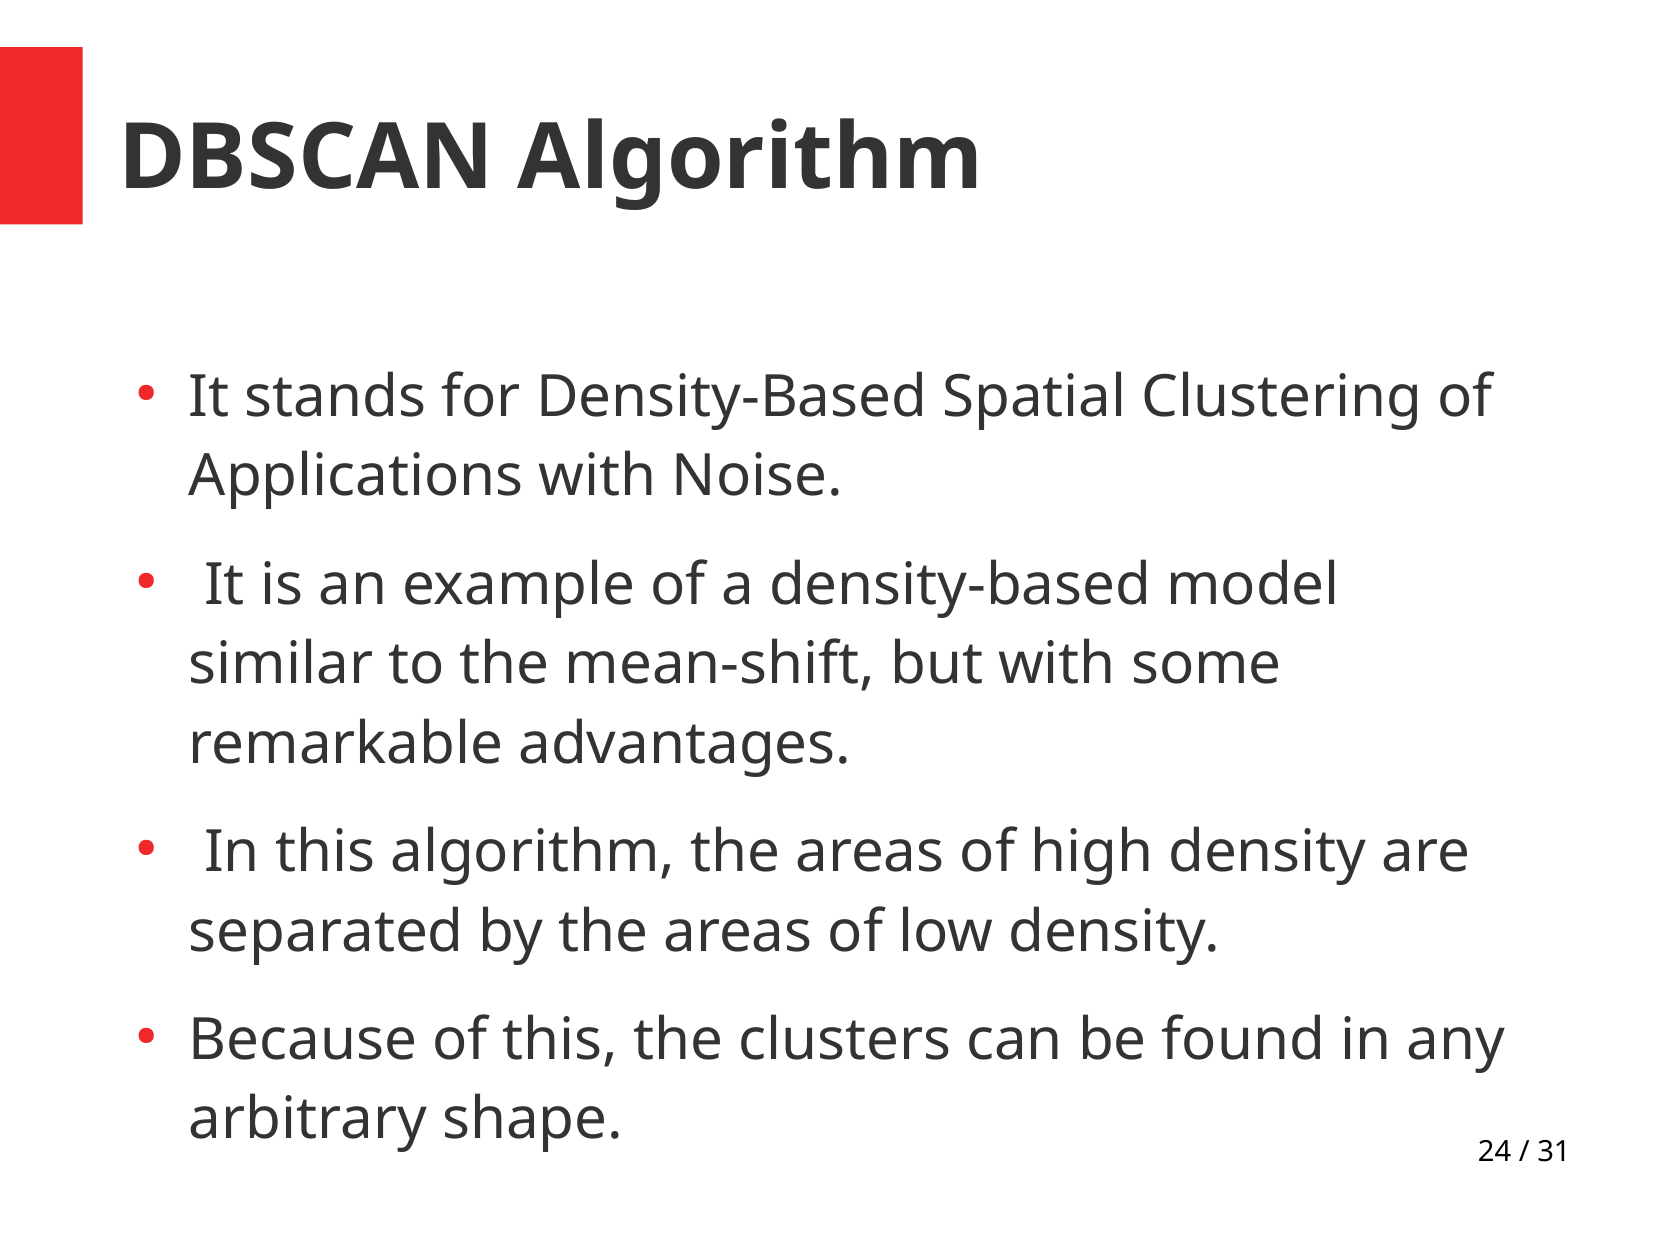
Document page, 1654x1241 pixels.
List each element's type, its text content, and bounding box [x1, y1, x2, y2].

list It stands for Density-Based Spatial Clustering of Applications with Noise. It is an example of a density-based model similar to the mean-shift, but with some remarkable advantages. In this algorithm, the areas of high density are separated by the areas of low density. Because of this, the clusters can be found in any arbitrary shape. [118, 354, 1536, 1074]
title DBSCAN Algorithm [118, 49, 1571, 257]
